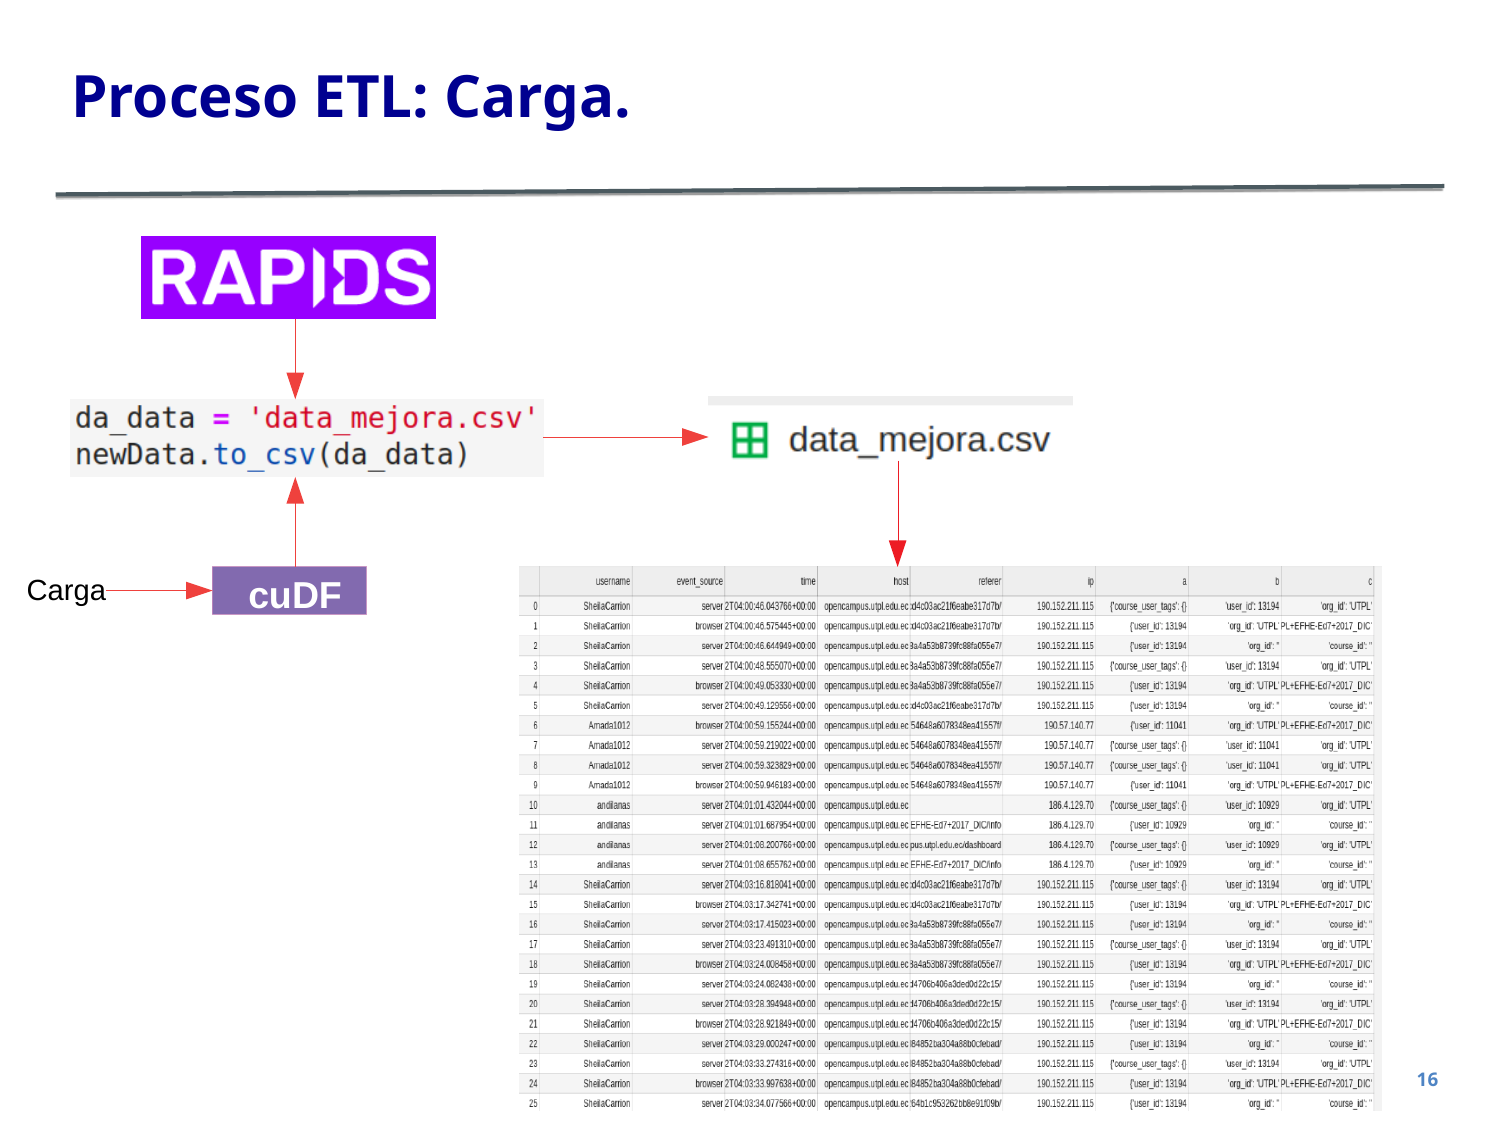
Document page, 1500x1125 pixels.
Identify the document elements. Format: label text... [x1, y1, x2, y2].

picture [141, 236, 436, 319]
title Proceso ETL: Carga. [56, 45, 1442, 143]
text_box Carga [11, 566, 130, 615]
text_box cuDF [212, 566, 378, 624]
picture [70, 399, 544, 477]
slide_number <número> [1390, 1059, 1454, 1104]
picture [708, 396, 1073, 485]
picture [519, 566, 1382, 1111]
